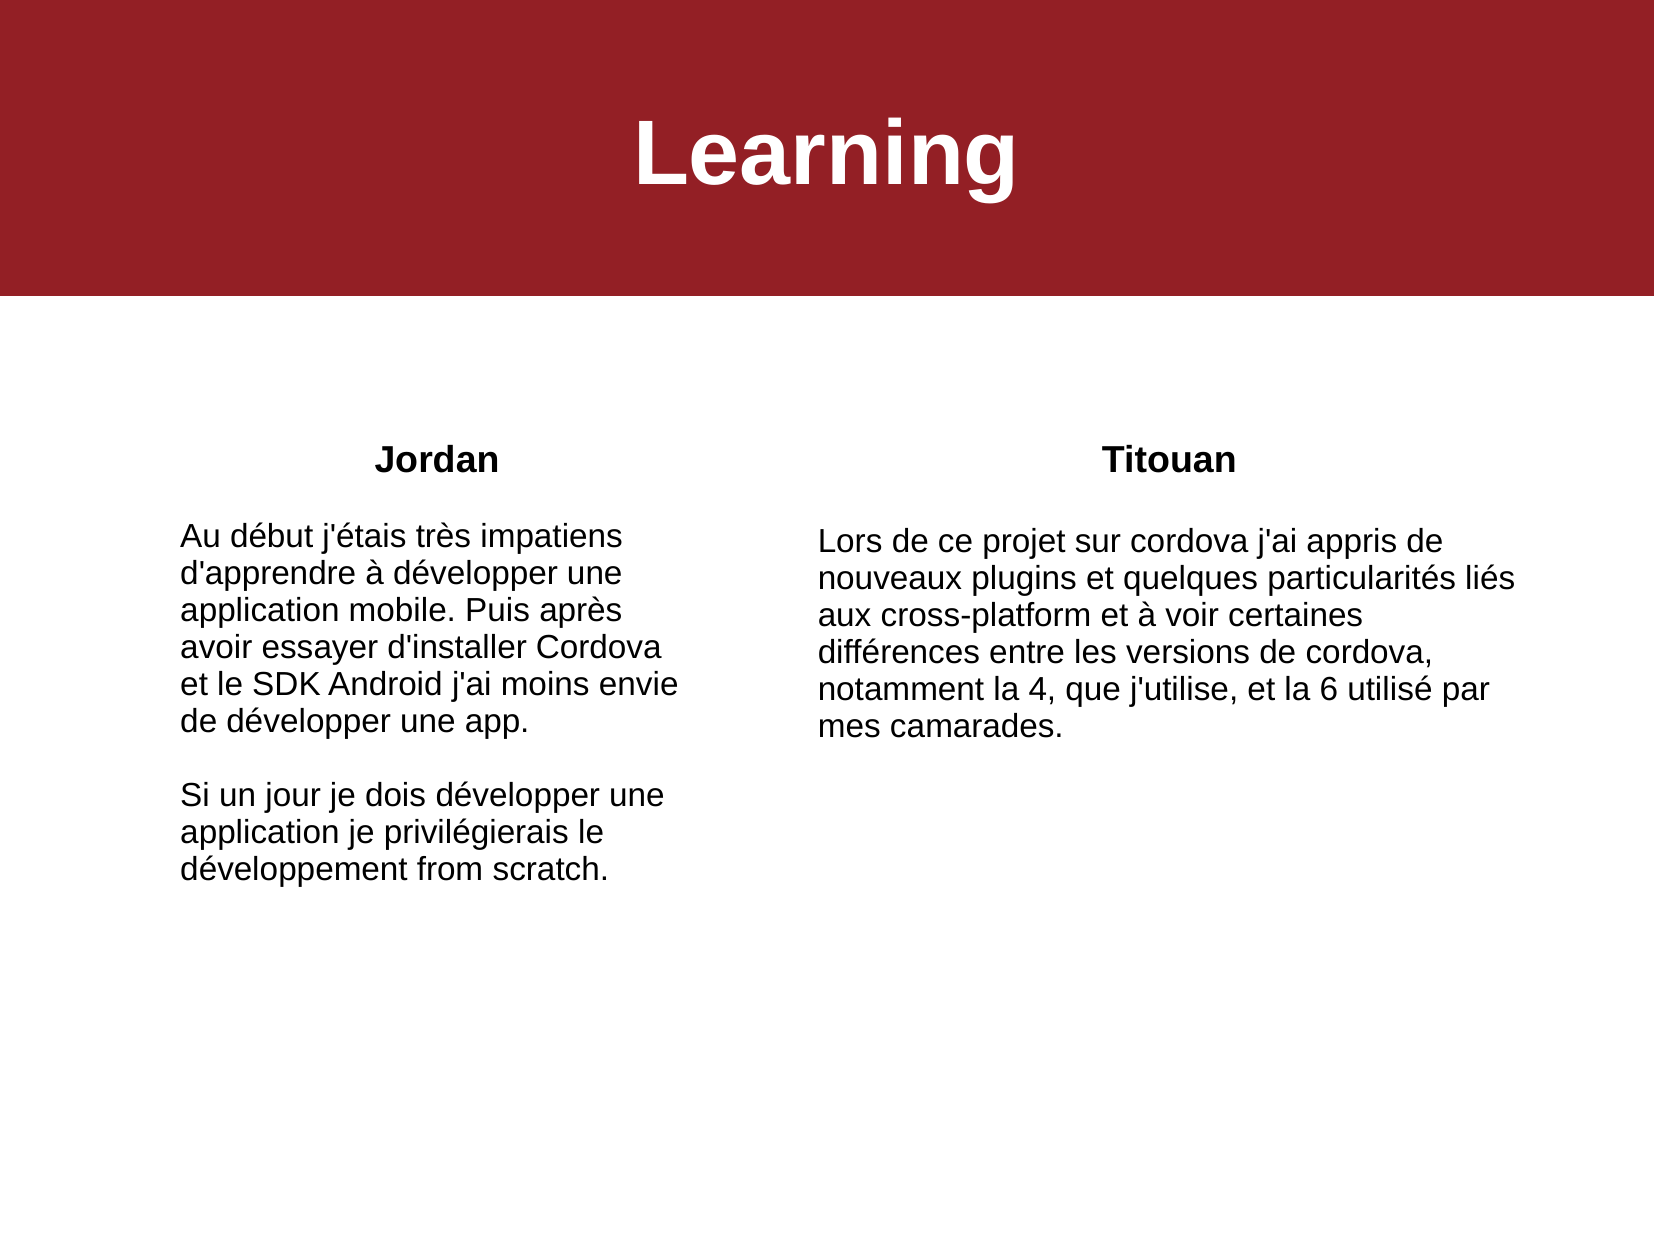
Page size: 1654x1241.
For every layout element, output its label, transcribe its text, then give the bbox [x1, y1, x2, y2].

title Learning [82, 49, 1571, 257]
text_box Titouan Lors de ce projet sur cordova j'ai appris de nouveaux plugins et quelques particularités liés aux cross-platform et à voir certaines différences entre les versions de cordova, notamment la 4, que j'utilise, et la 6 utilisé par mes camarades. [803, 431, 1536, 755]
text_box Jordan Au début j'étais très impatiens d'apprendre à développer une application mobile. Puis après avoir essayer d'installer Cordova et le SDK Android j'ai moins envie de développer une app. Si un jour je dois développer une application je privilégierais le développement from scratch. [165, 431, 709, 1056]
text_box [0, 0, 1654, 296]
